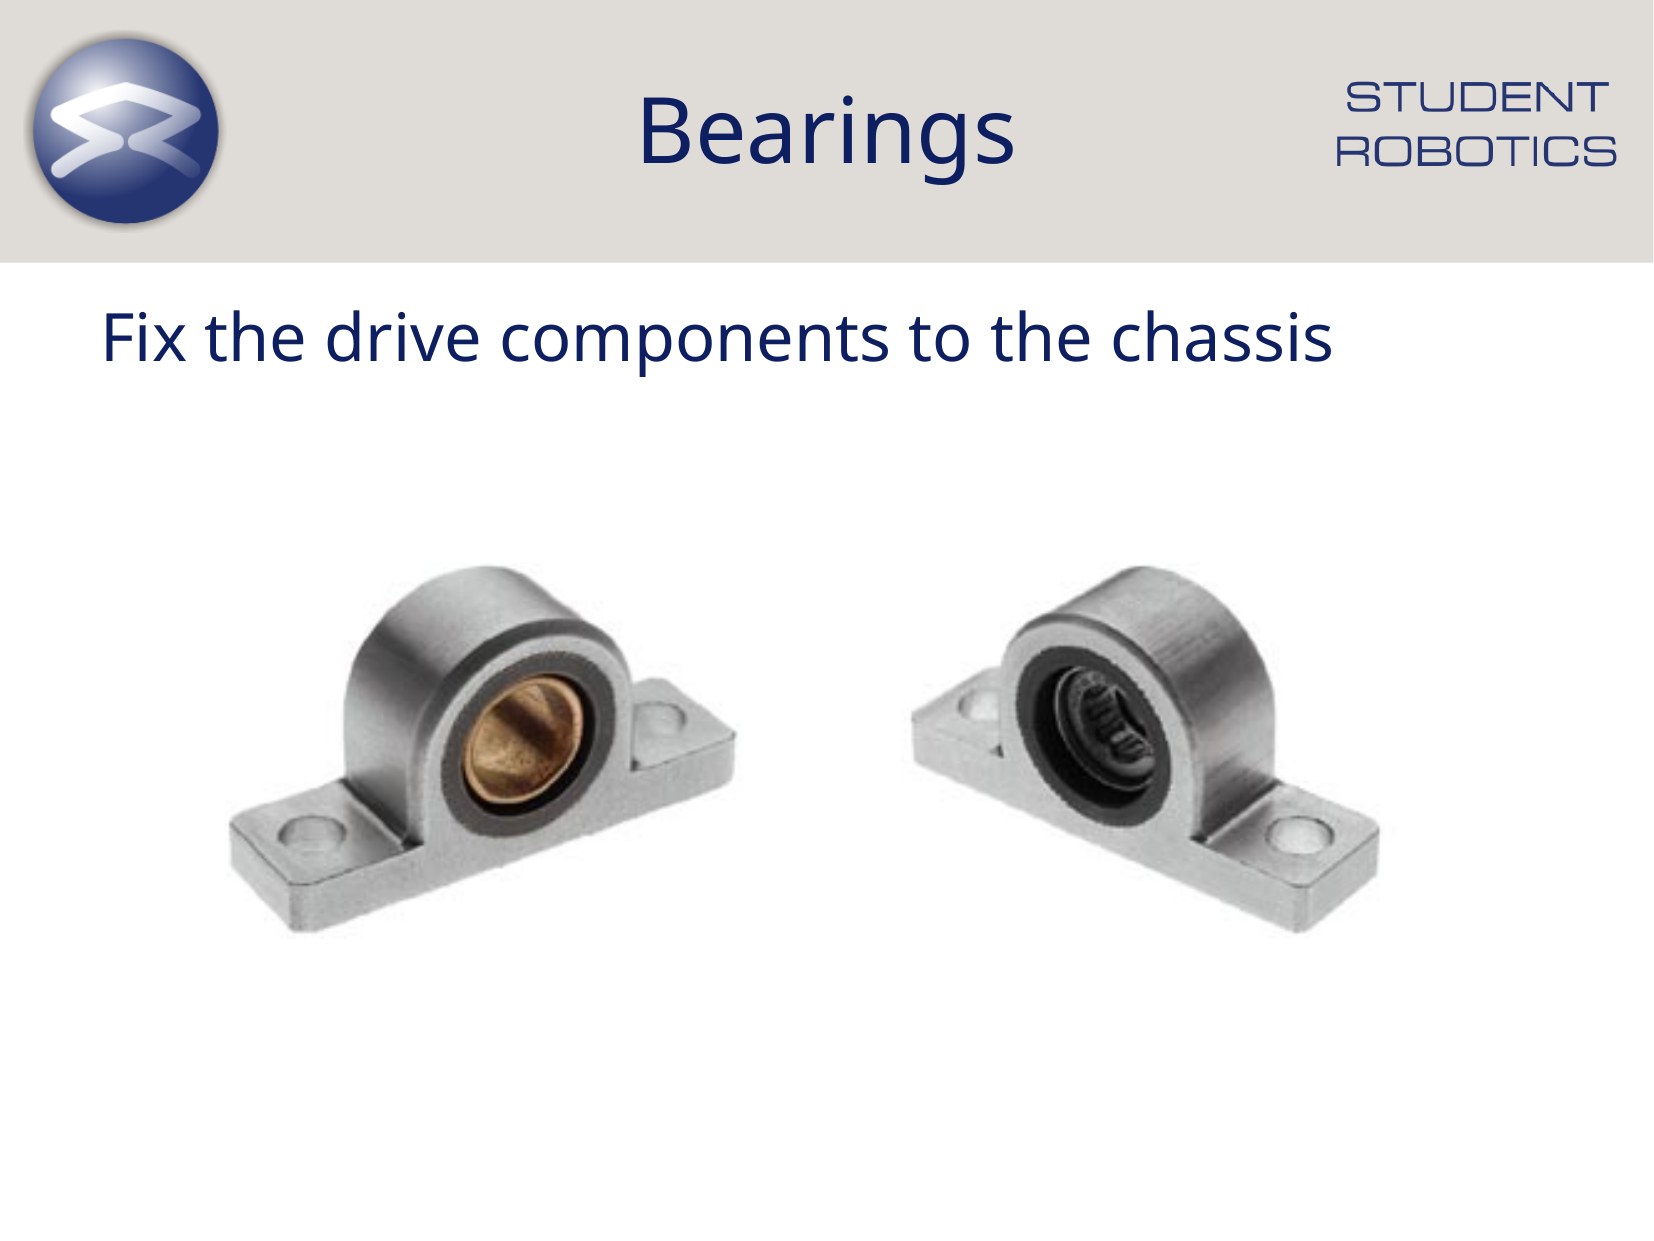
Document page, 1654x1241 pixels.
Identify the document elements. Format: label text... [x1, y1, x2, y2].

picture [225, 562, 1415, 939]
list Fix the drive components to the chassis [82, 290, 1571, 1094]
title Bearings [82, 7, 1571, 250]
picture [1571, 68, 1633, 174]
picture [9, 19, 82, 245]
